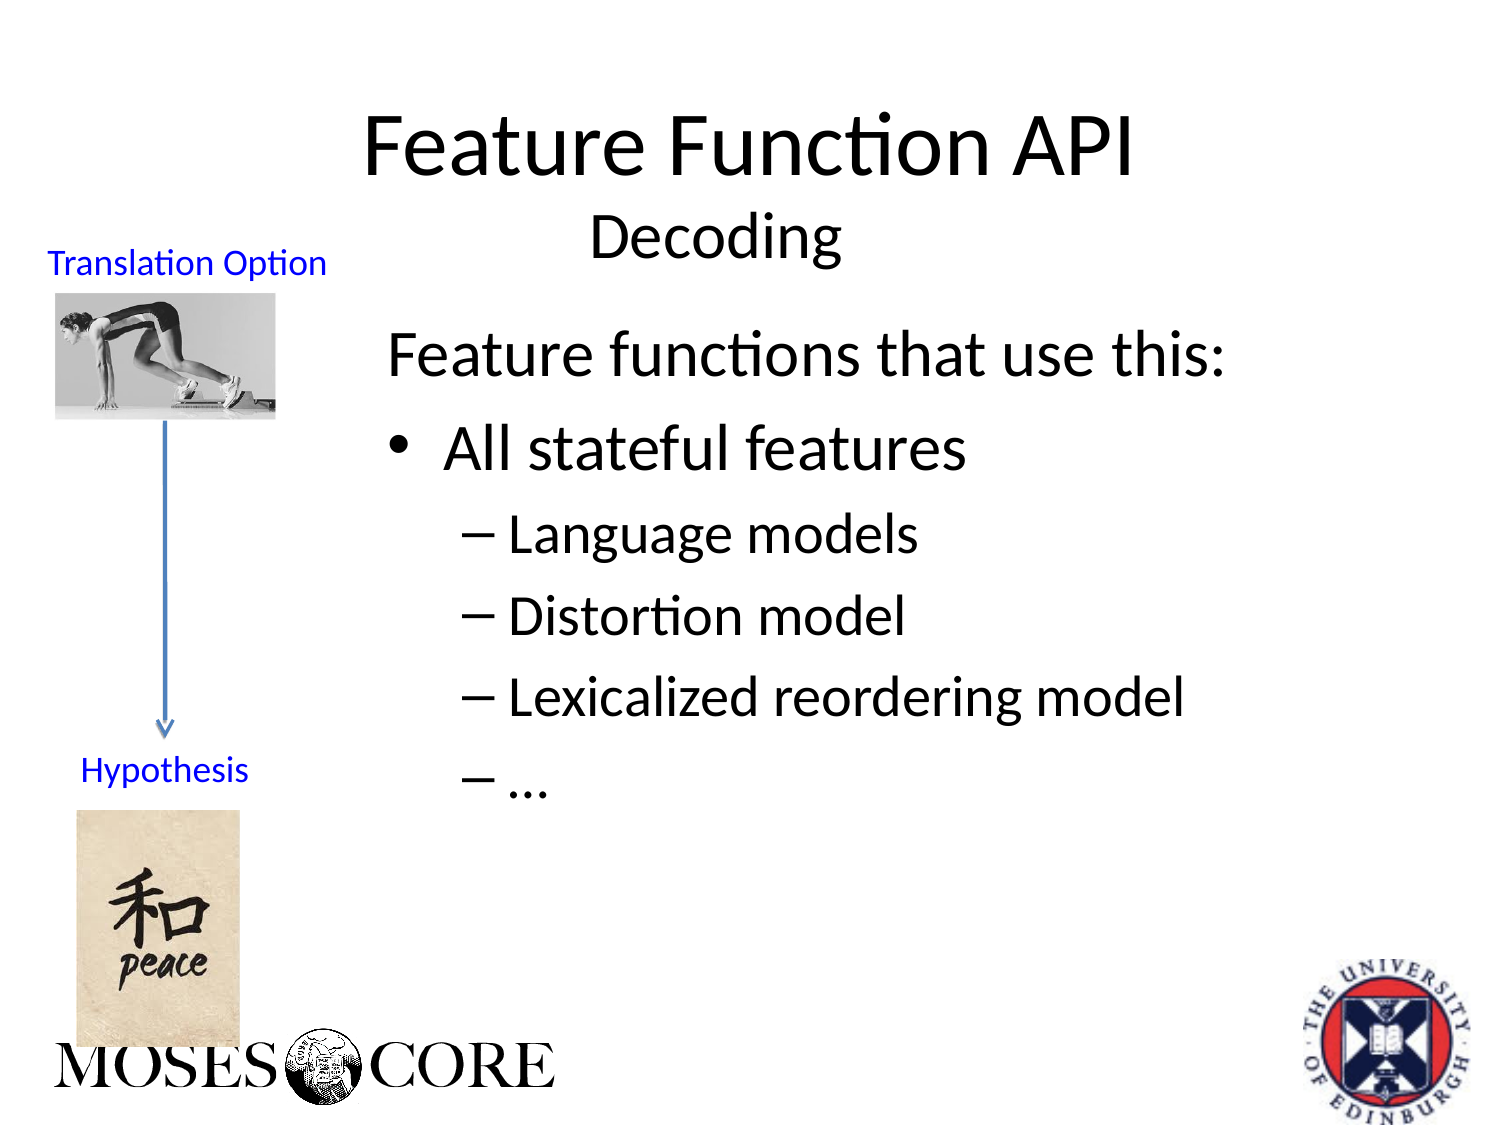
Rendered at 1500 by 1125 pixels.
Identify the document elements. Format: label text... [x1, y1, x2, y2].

title Feature Function API [75, 45, 1425, 233]
picture [1303, 959, 1475, 1125]
picture [53, 291, 277, 421]
text_box Decoding [574, 184, 859, 280]
list Feature functions that use this: All stateful features Language models Distortion model Lexicalized reordering model … [371, 302, 1425, 1005]
text_box Hypothesis [65, 737, 265, 798]
text_box Translation Option [32, 230, 343, 291]
picture [53, 810, 555, 1108]
